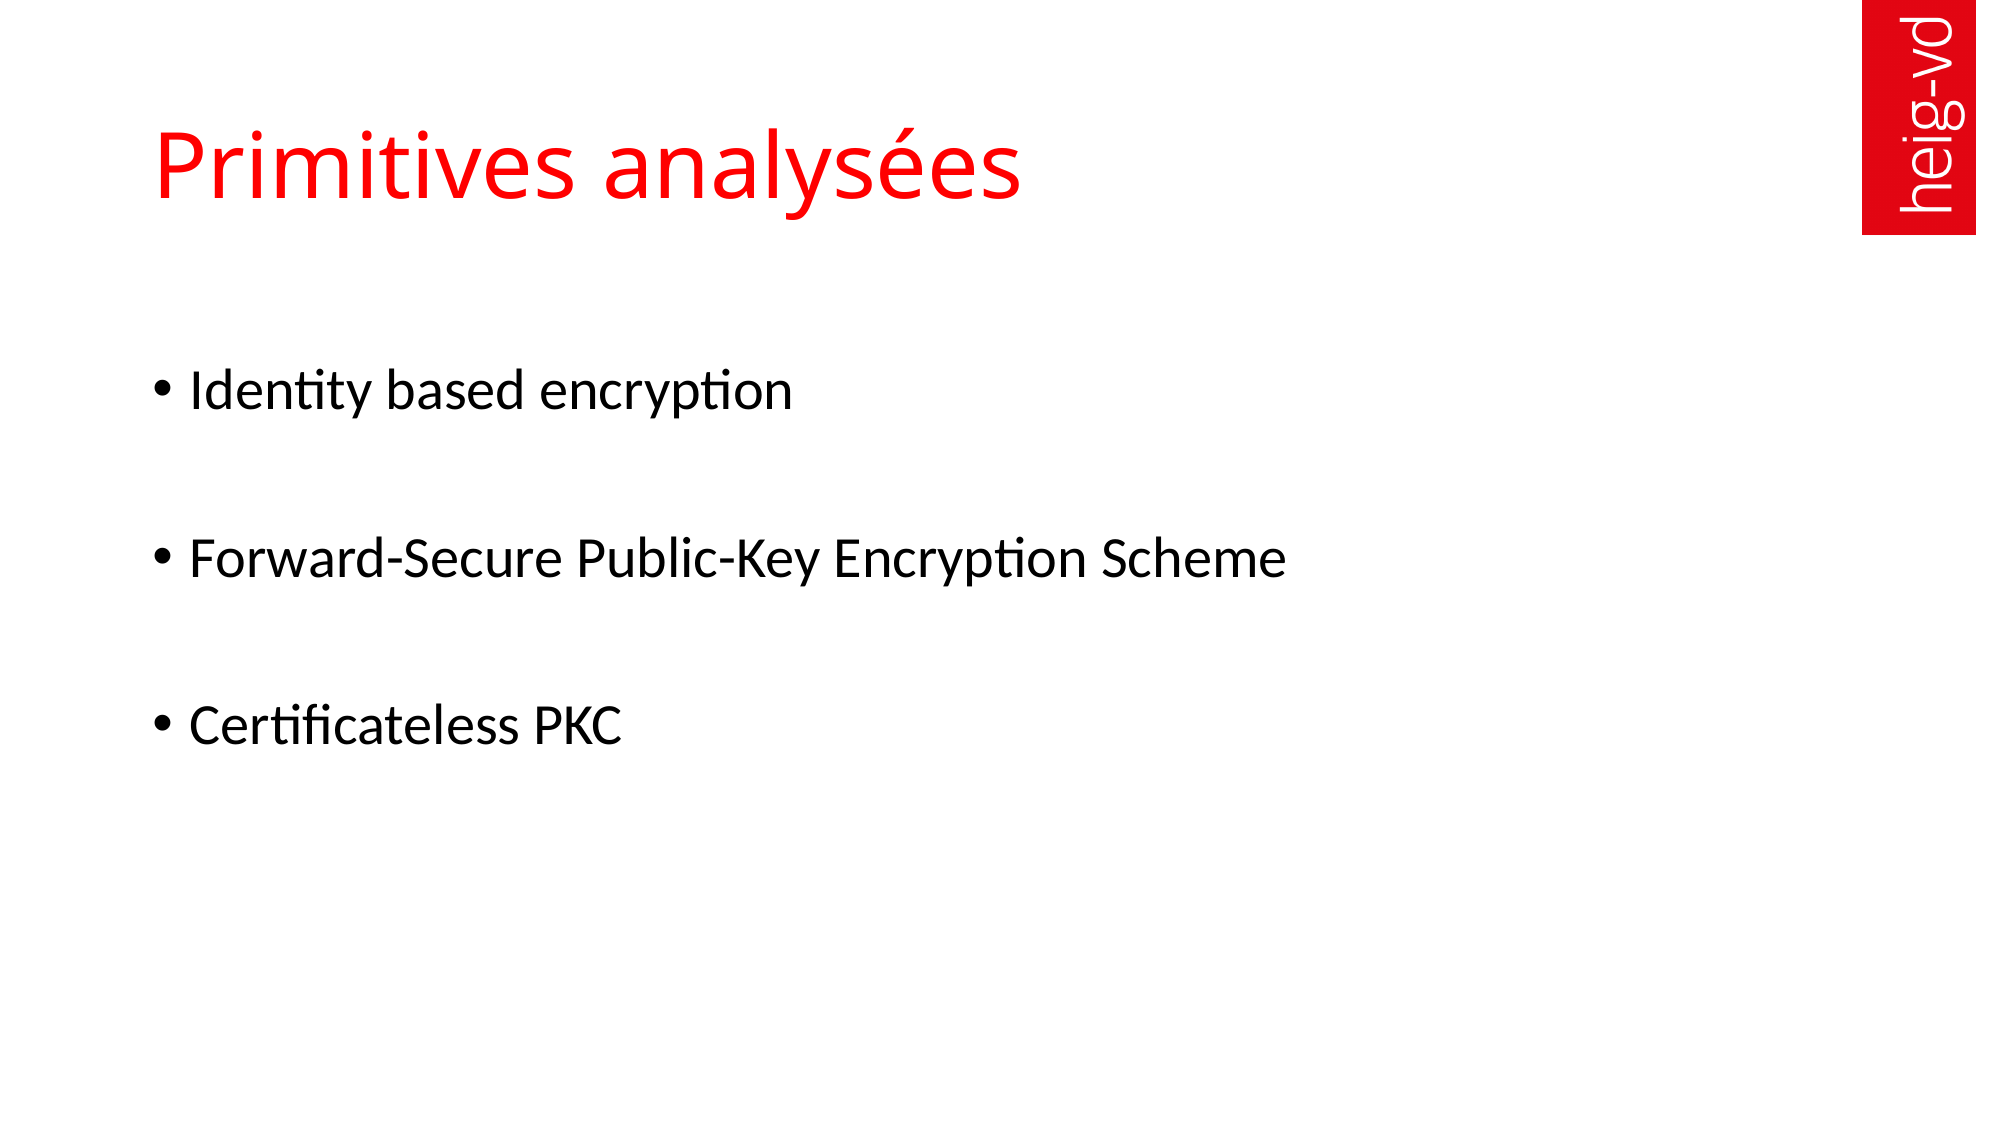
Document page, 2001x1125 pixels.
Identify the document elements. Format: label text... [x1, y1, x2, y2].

list Identity based encryption Forward-Secure Public-Key Encryption Scheme Certificateless PKC [137, 351, 1863, 774]
picture [1862, 0, 1976, 236]
title Primitives analysées [137, 59, 1863, 278]
